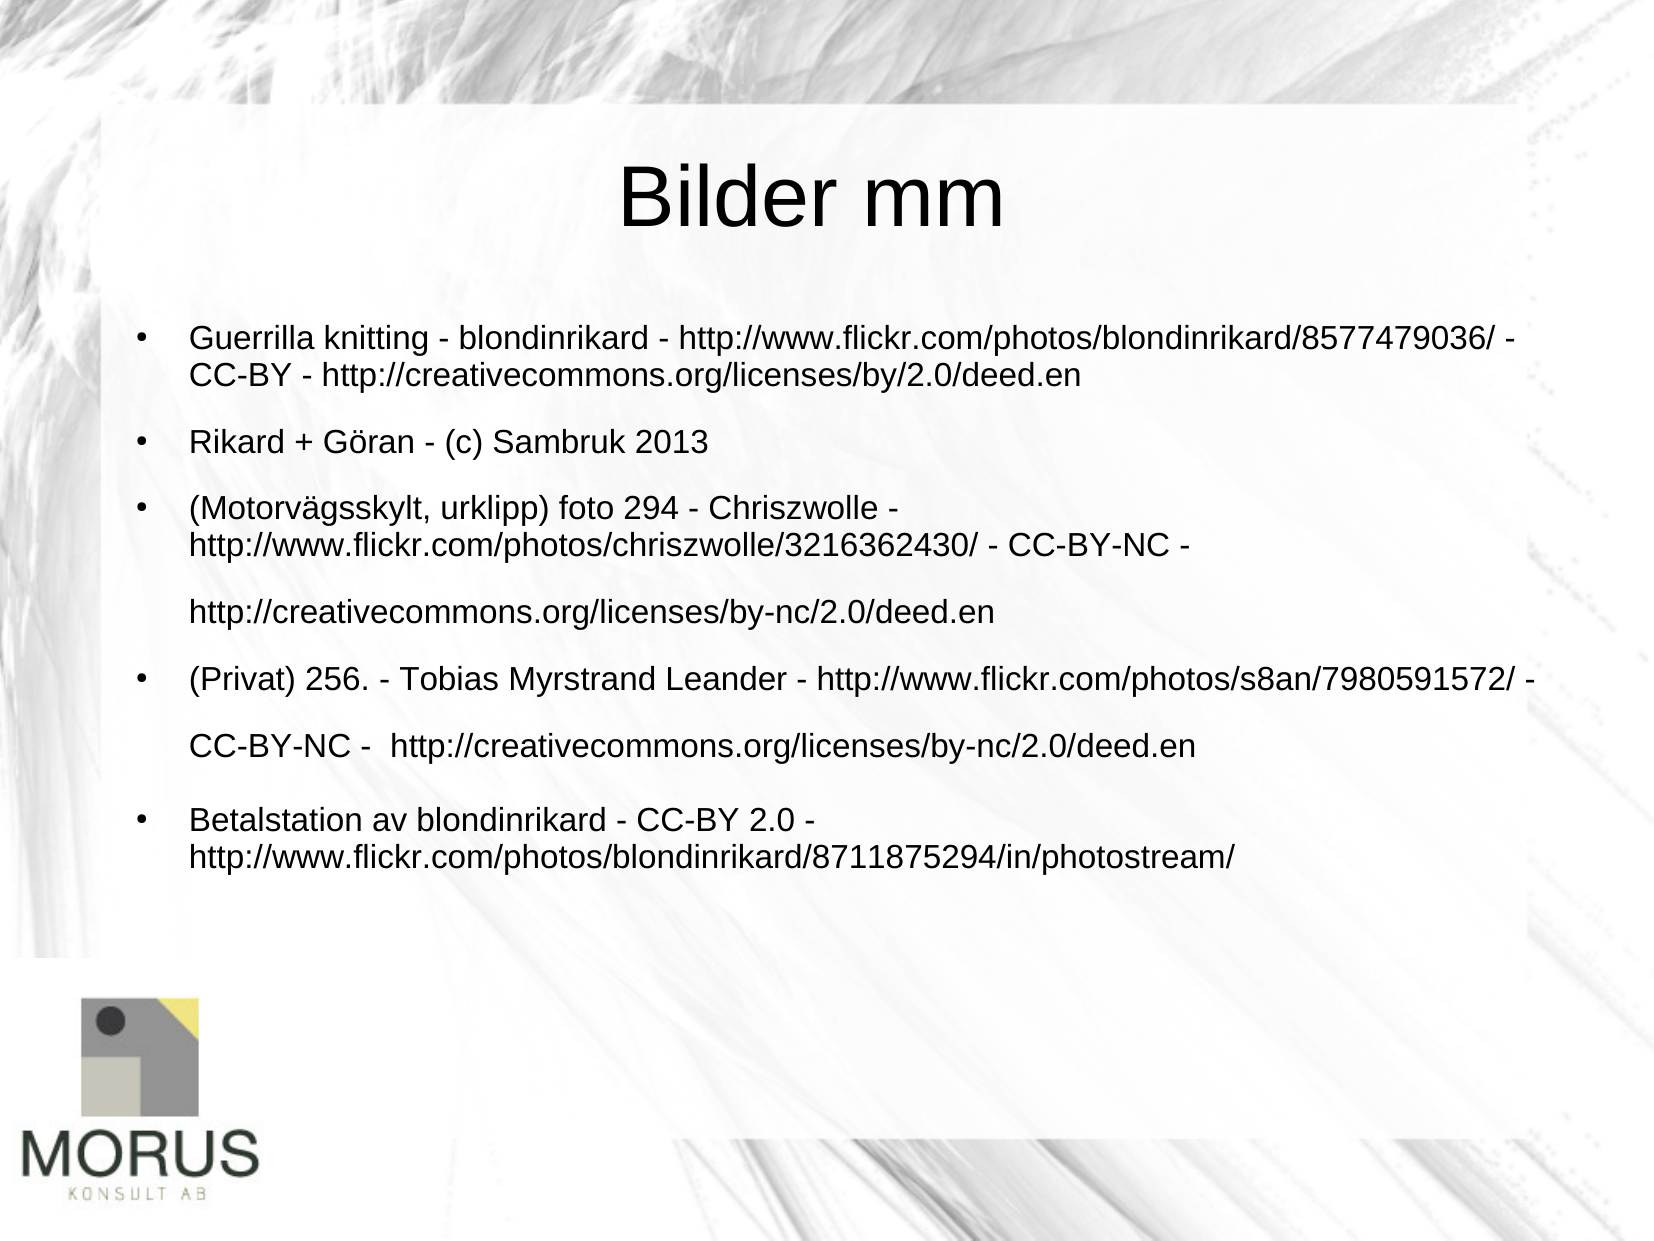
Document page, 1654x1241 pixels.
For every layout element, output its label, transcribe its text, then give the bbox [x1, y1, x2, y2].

title Bilder mm [118, 112, 1506, 281]
picture [0, 0, 1654, 1241]
list Guerrilla knitting - blondinrikard - http://www.flickr.com/photos/blondinrikard/8577479036/ - CC-BY - http://creativecommons.org/licenses/by/2.0/deed.en Rikard + Göran - (c) Sambruk 2013 (Motorvägsskylt, urklipp) foto 294 - Chriszwolle - http://www.flickr.com/photos/chriszwolle/3216362430/ - CC-BY-NC - http://creativecommons.org/licenses/by-nc/2.0/deed.en (Privat) 256. - Tobias Myrstrand Leander - http://www.flickr.com/photos/s8an/7980591572/ - CC-BY-NC - http://creativecommons.org/licenses/by-nc/2.0/deed.en Betalstation av blondinrikard - CC-BY 2.0 - http://www.flickr.com/photos/blondinrikard/8711875294/in/photostream/ [118, 319, 1571, 1040]
